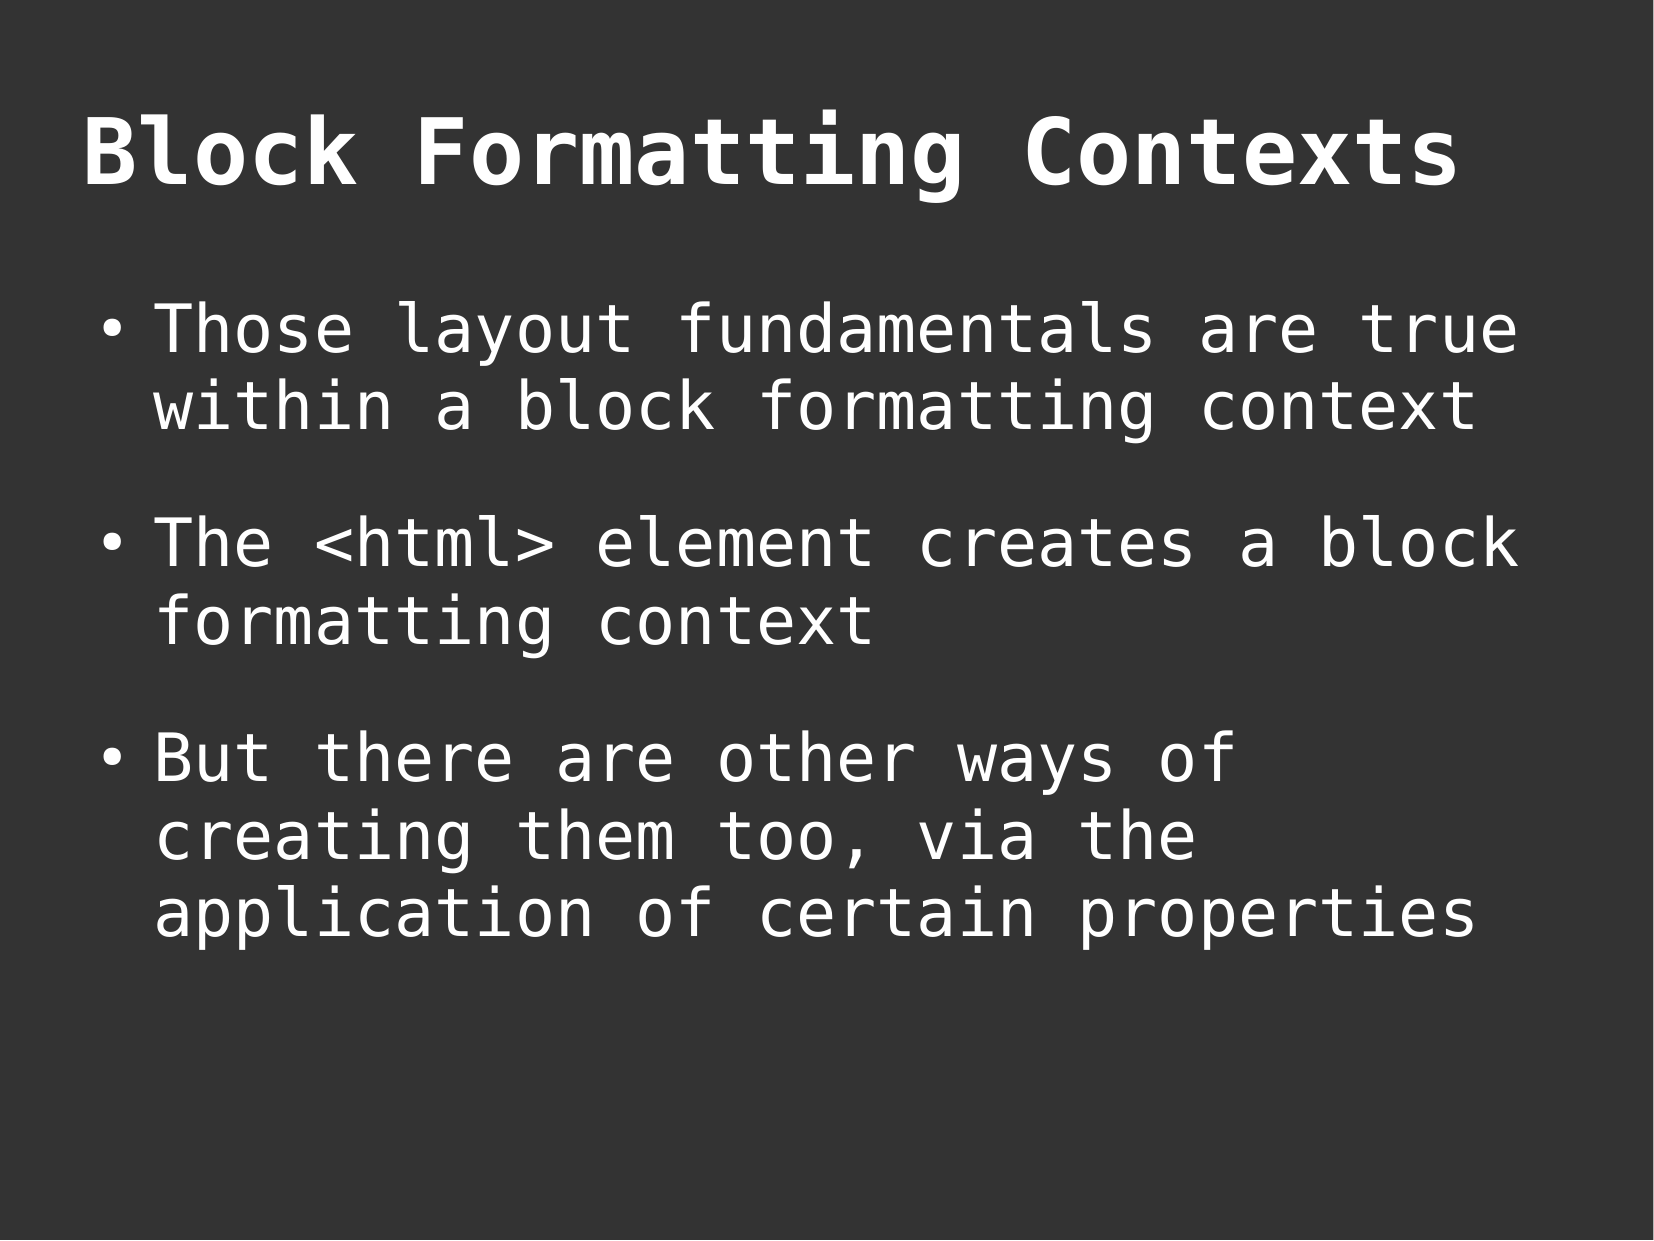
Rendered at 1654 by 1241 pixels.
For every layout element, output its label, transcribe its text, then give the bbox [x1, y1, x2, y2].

title Block Formatting Contexts [82, 49, 1571, 257]
list Those layout fundamentals are true within a block formatting context The <html> element creates a block formatting context But there are other ways of creating them too, via the application of certain properties [82, 290, 1571, 1182]
